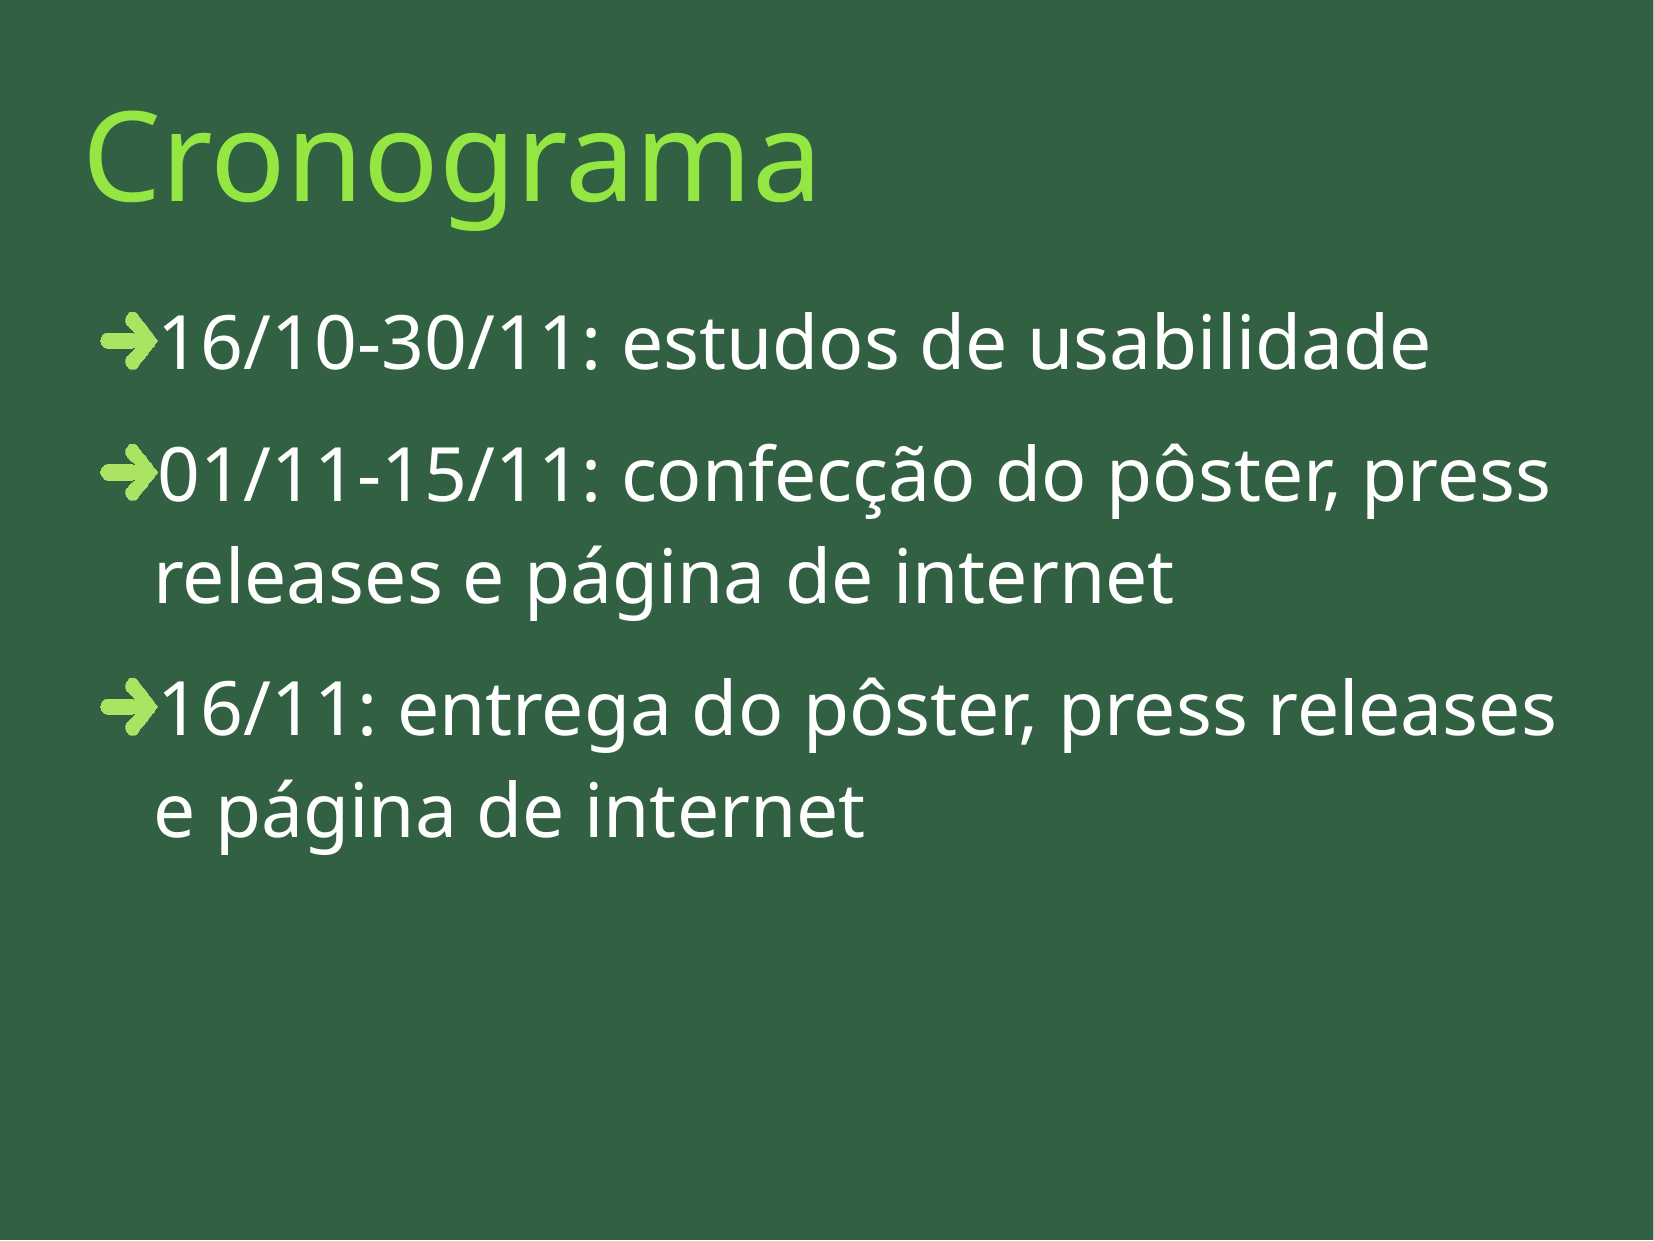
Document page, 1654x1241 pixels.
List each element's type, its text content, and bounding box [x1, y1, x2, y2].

title Cronograma [82, 49, 1571, 257]
list 16/10-30/11: estudos de usabilidade 01/11-15/11: confecção do pôster, press releases e página de internet 16/11: entrega do pôster, press releases e página de internet [82, 289, 1571, 985]
